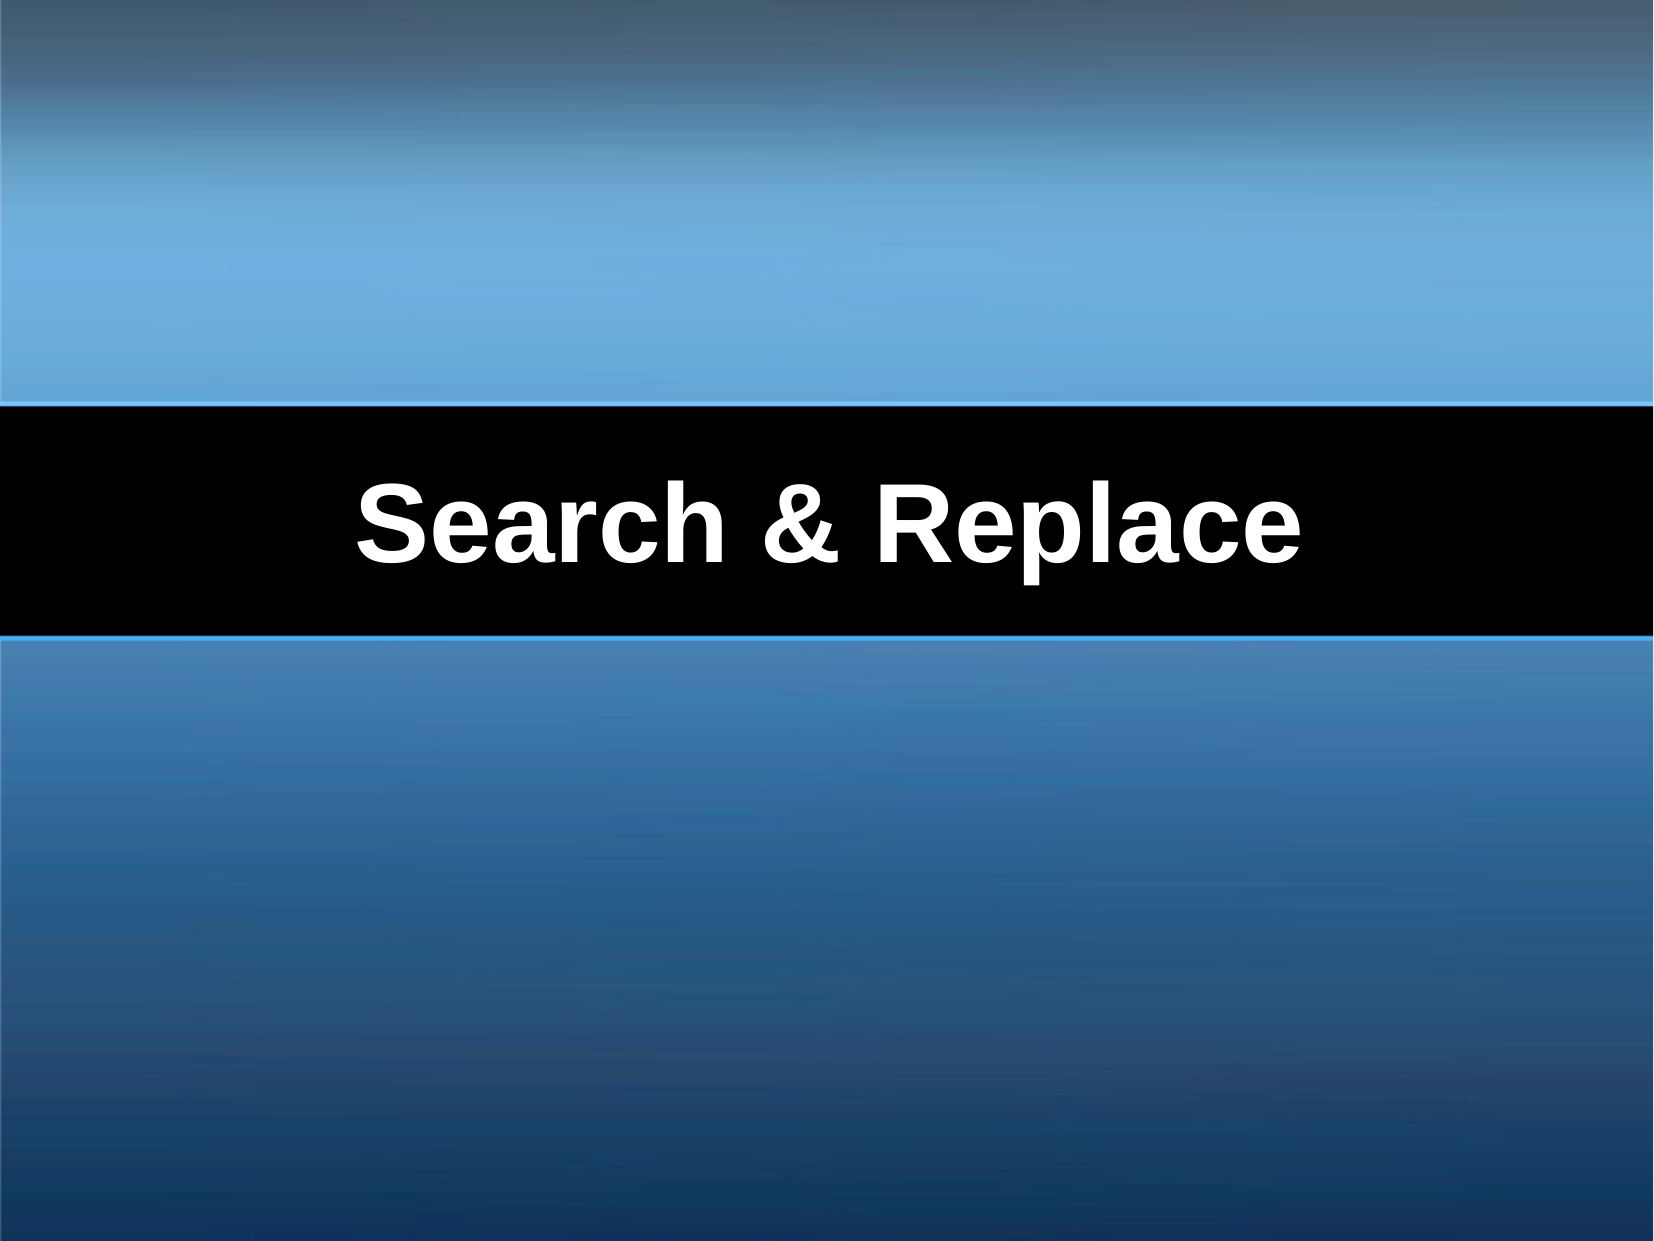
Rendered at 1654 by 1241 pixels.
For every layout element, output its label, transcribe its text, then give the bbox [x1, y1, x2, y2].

title Search & Replace [123, 419, 1536, 627]
picture [0, 0, 1654, 1241]
